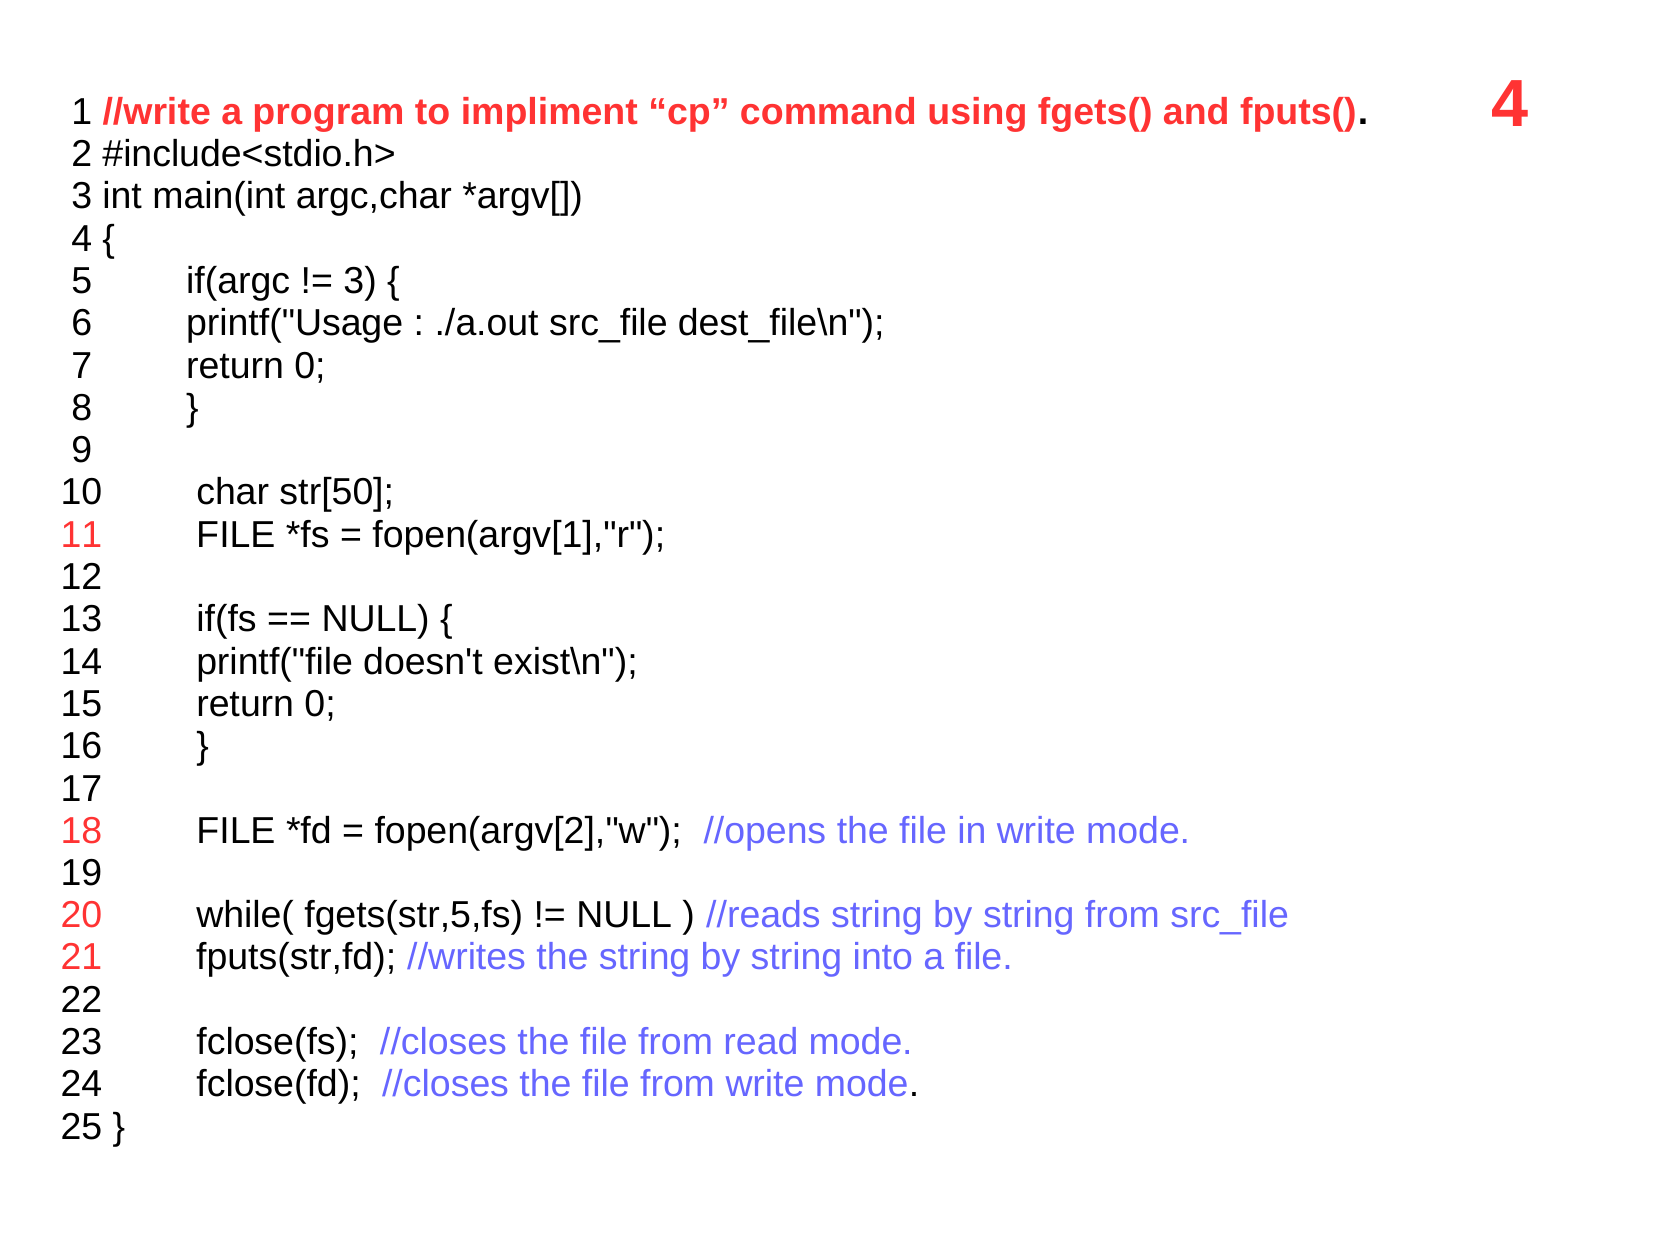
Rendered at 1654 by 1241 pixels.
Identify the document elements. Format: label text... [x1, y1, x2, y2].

text_box 4 [1476, 58, 1581, 154]
text_box 1 //write a program to impliment “cp” command using fgets() and fputs(). 2 #include<stdio.h> 3 int main(int argc,char *argv[]) 4 { 5 if(argc != 3) { 6 printf("Usage : ./a.out src_file dest_file\n"); 7 return 0; 8 } 9 10 char str[50]; 11 FILE *fs = fopen(argv[1],"r"); 12 13 if(fs == NULL) { 14 printf("file doesn't exist\n"); 15 return 0; 16 } 17 18 FILE *fd = fopen(argv[2],"w"); //opens the file in write mode. 19 20 while( fgets(str,5,fs) != NULL ) //reads string by string from src_file 21 fputs(str,fd); //writes the string by string into a file. 22 23 fclose(fs); //closes the file from read mode. 24 fclose(fd); //closes the file from write mode. 25 } [35, 83, 1463, 1159]
